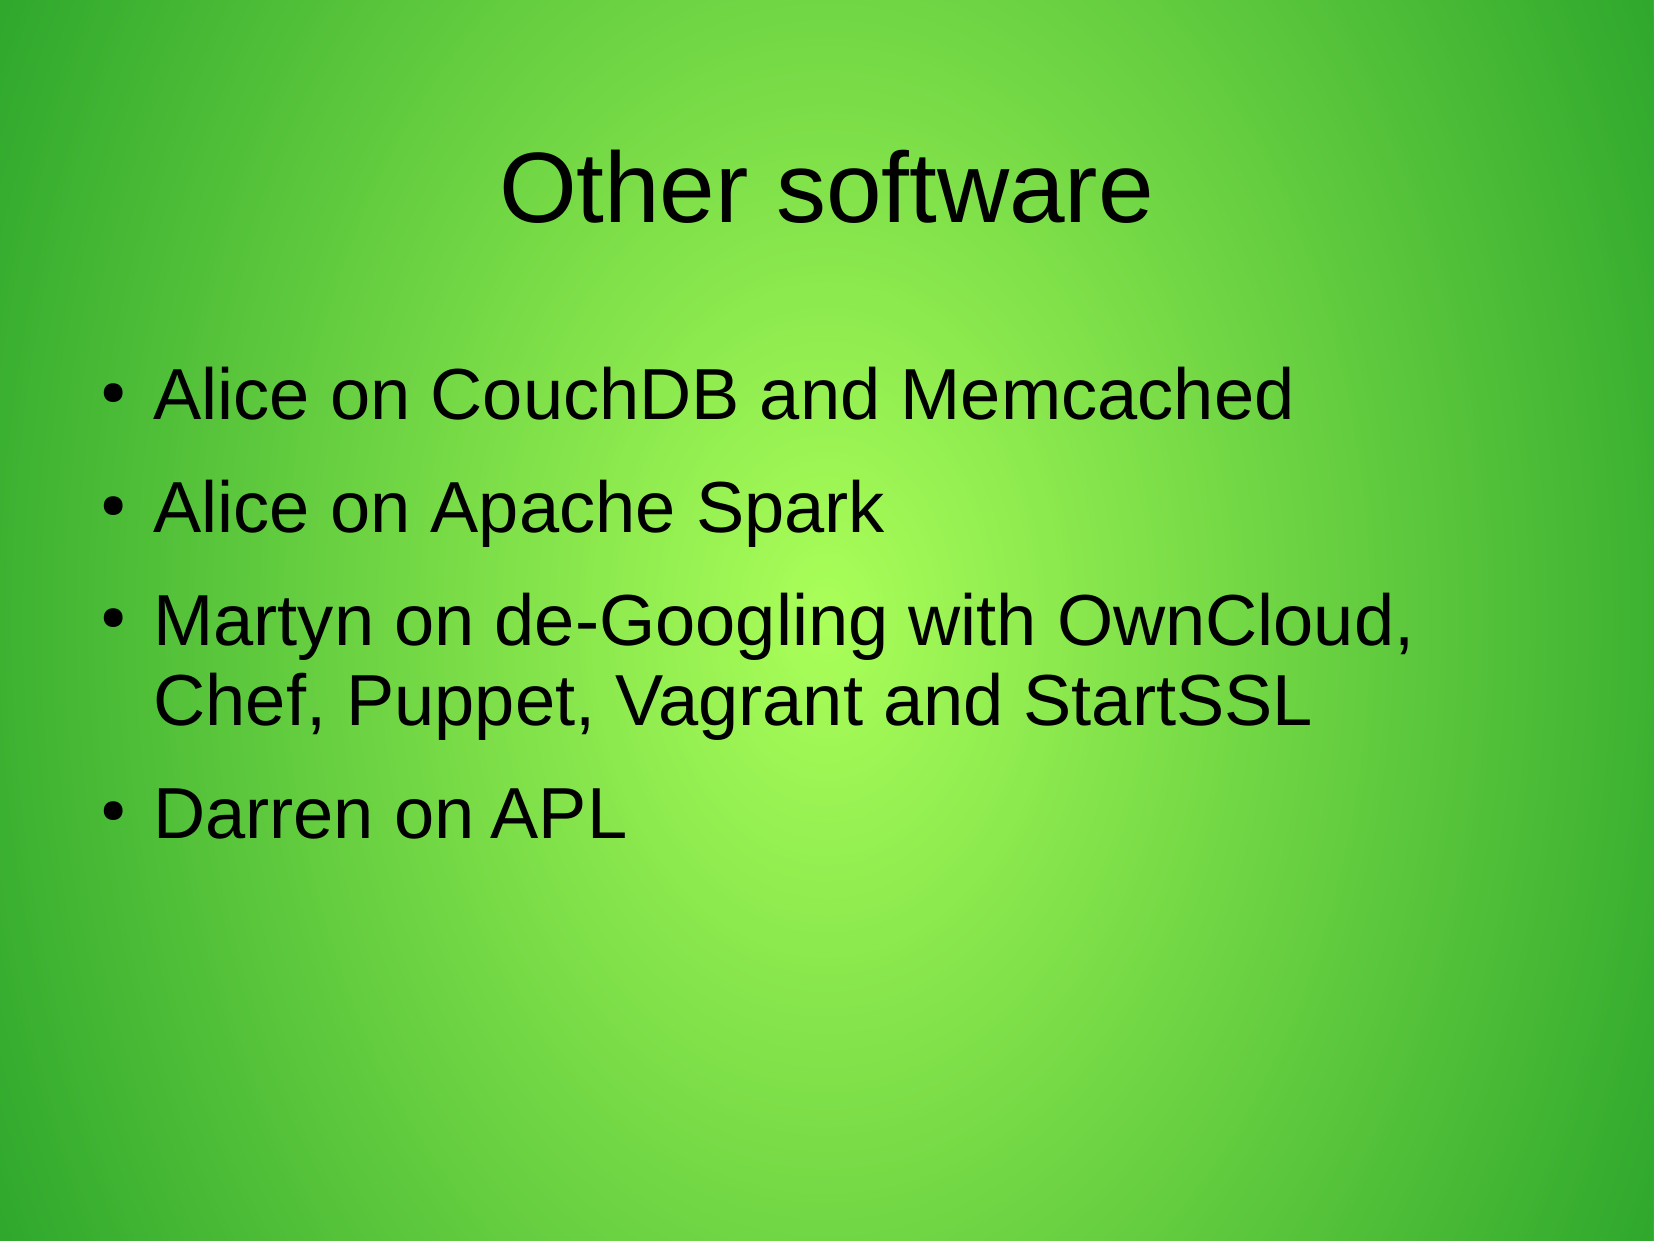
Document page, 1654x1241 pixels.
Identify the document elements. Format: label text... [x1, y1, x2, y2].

title Other software [82, 84, 1571, 292]
list Alice on CouchDB and Memcached Alice on Apache Spark Martyn on de-Googling with OwnCloud, Chef, Puppet, Vagrant and StartSSL Darren on APL [82, 354, 1571, 1105]
